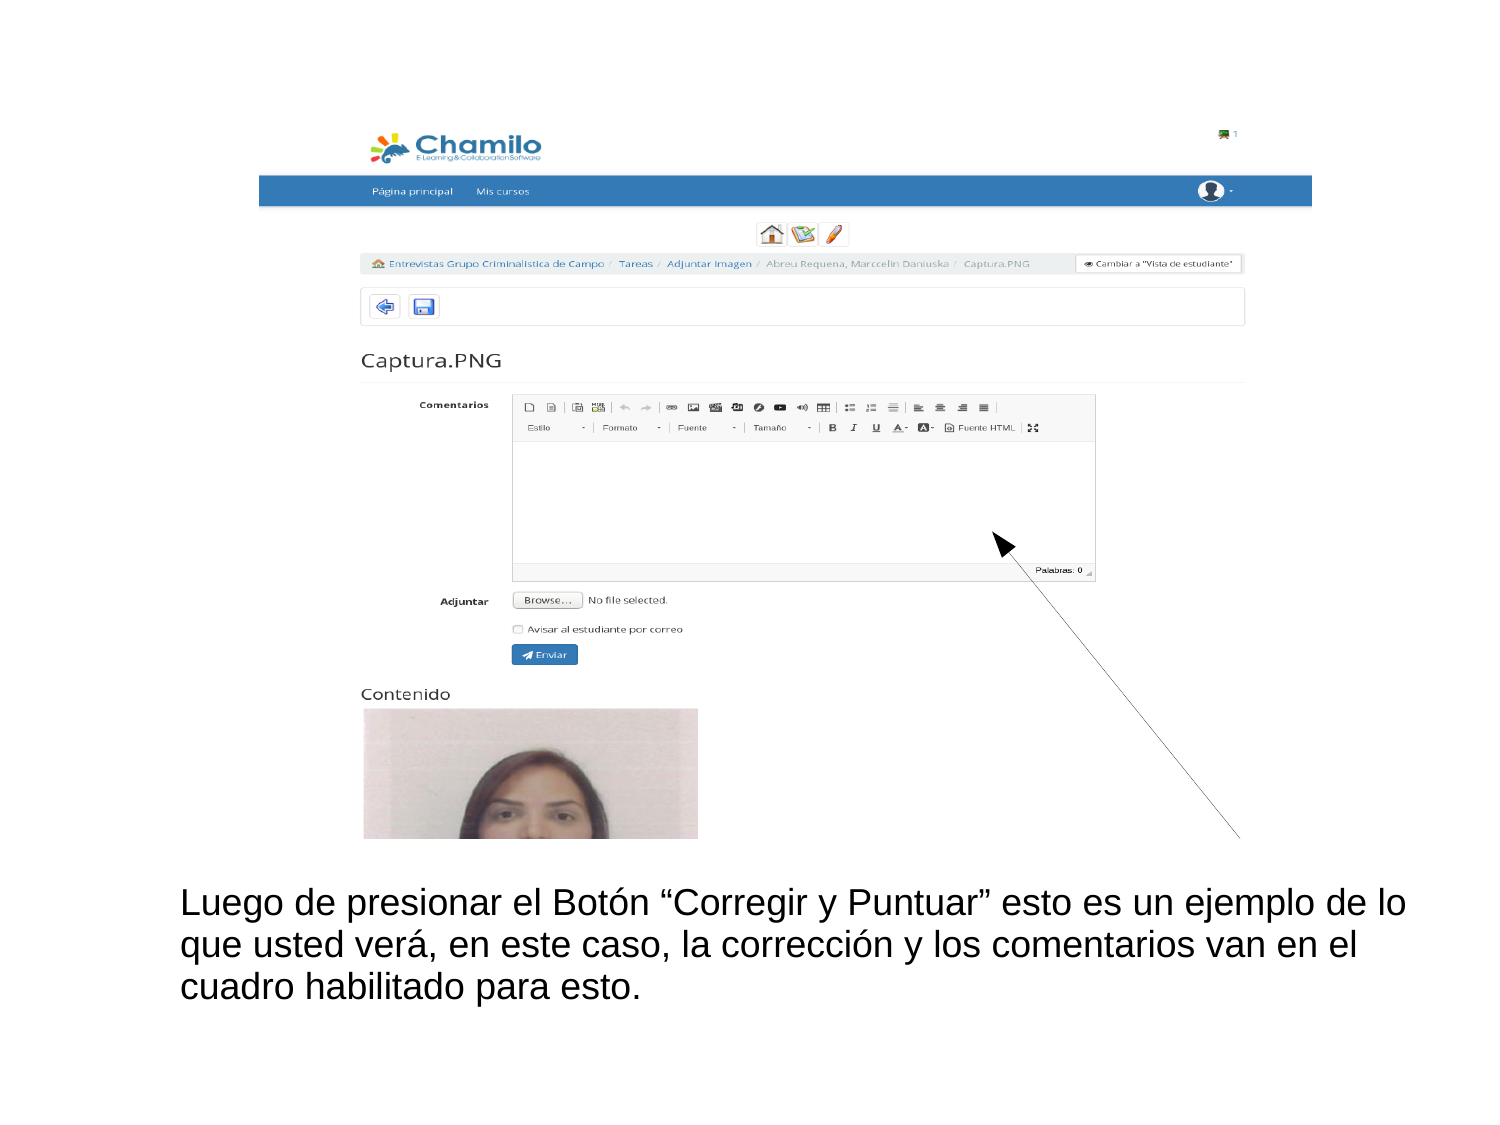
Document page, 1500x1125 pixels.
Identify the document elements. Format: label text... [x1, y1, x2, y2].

text_box Luego de presionar el Botón “Corregir y Puntuar” esto es un ejemplo de lo que usted verá, en este caso, la corrección y los comentarios van en el cuadro habilitado para esto. [165, 874, 1441, 1015]
picture [259, 121, 1312, 839]
